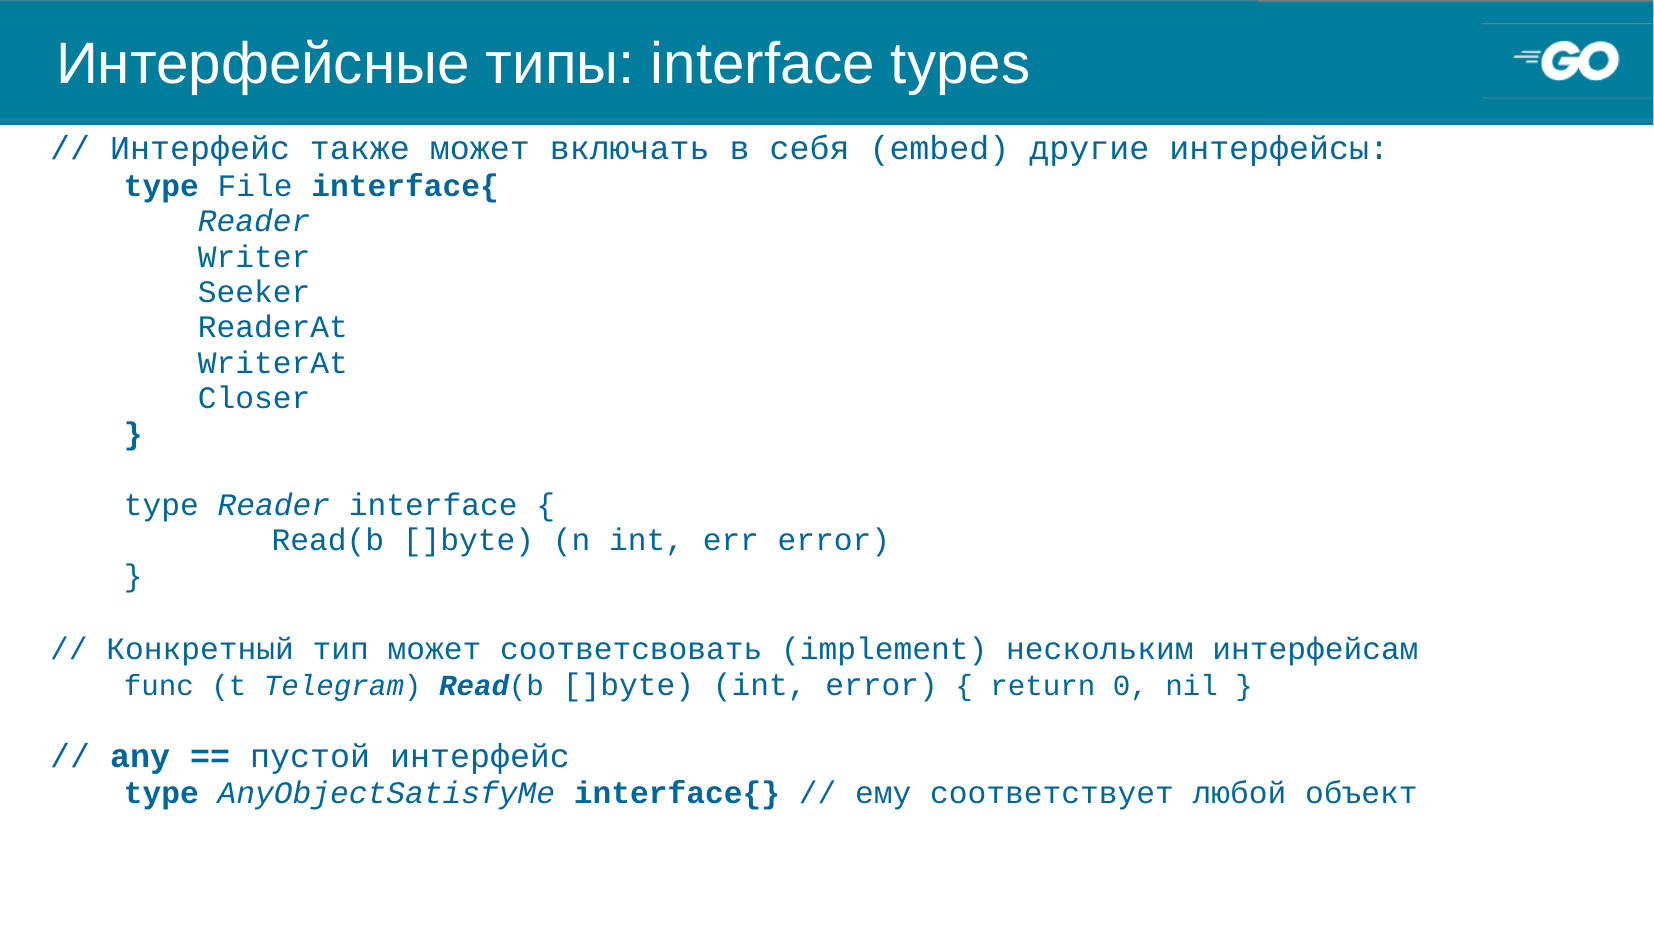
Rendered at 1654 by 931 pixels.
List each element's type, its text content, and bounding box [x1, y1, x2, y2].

picture [1542, 41, 1619, 81]
text_box // Интерфейс также может включать в себя (embed) другие интерфейсы: type File interface{ Reader Writer Seeker ReaderAt WriterAt Closer } type Reader interface { Read(b []byte) (n int, err error) } // Конкретный тип может соответсвовать (implement) нескольким интерфейсам func (t Telegram) Read(b []byte) (int, error) { return 0, nil } // any == пустой интерфейс type AnyObjectSatisfyMe interface{} // ему соответствует любой объект [35, 124, 1619, 928]
text_box Интерфейсные типы: interface types [41, 23, 1495, 104]
